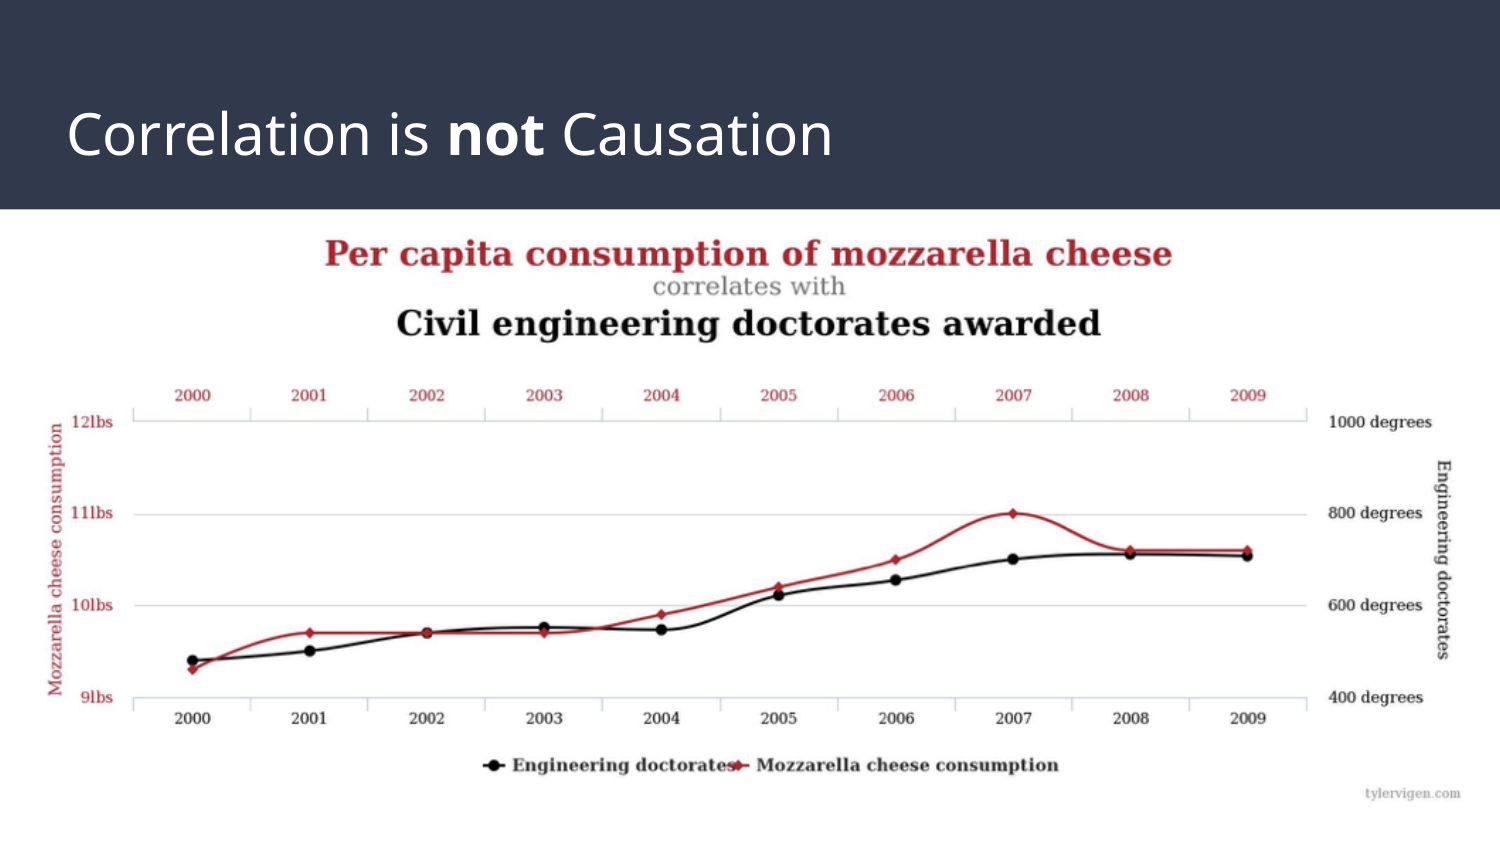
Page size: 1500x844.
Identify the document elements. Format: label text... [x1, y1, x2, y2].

picture [24, 232, 1475, 805]
title Correlation is not Causation [51, 82, 1449, 185]
